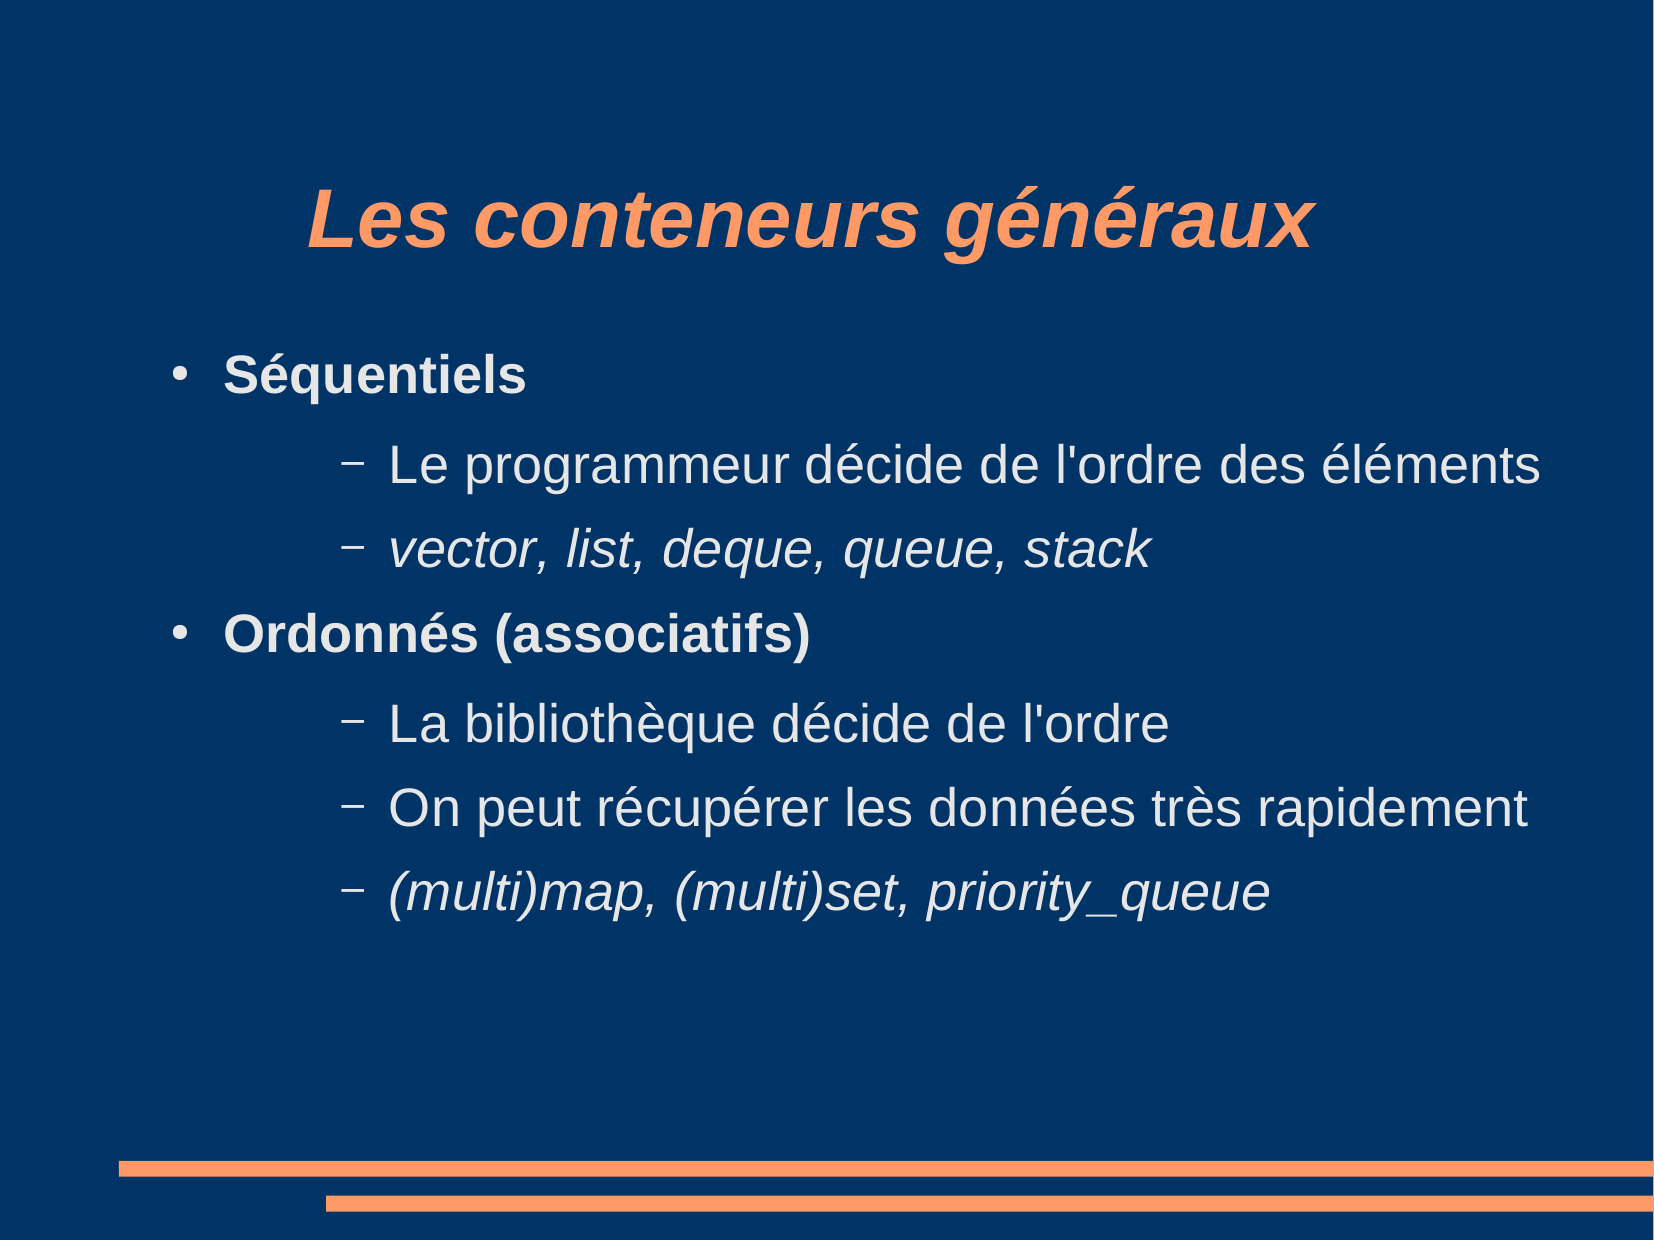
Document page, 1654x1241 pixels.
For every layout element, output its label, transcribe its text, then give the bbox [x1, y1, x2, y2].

list Séquentiels Le programmeur décide de l'ordre des éléments vector, list, deque, queue, stack Ordonnés (associatifs) La bibliothèque décide de l'ordre On peut récupérer les données très rapidement (multi)map, (multi)set, priority_queue [152, 344, 1625, 1127]
title Les conteneurs généraux [88, 114, 1534, 322]
